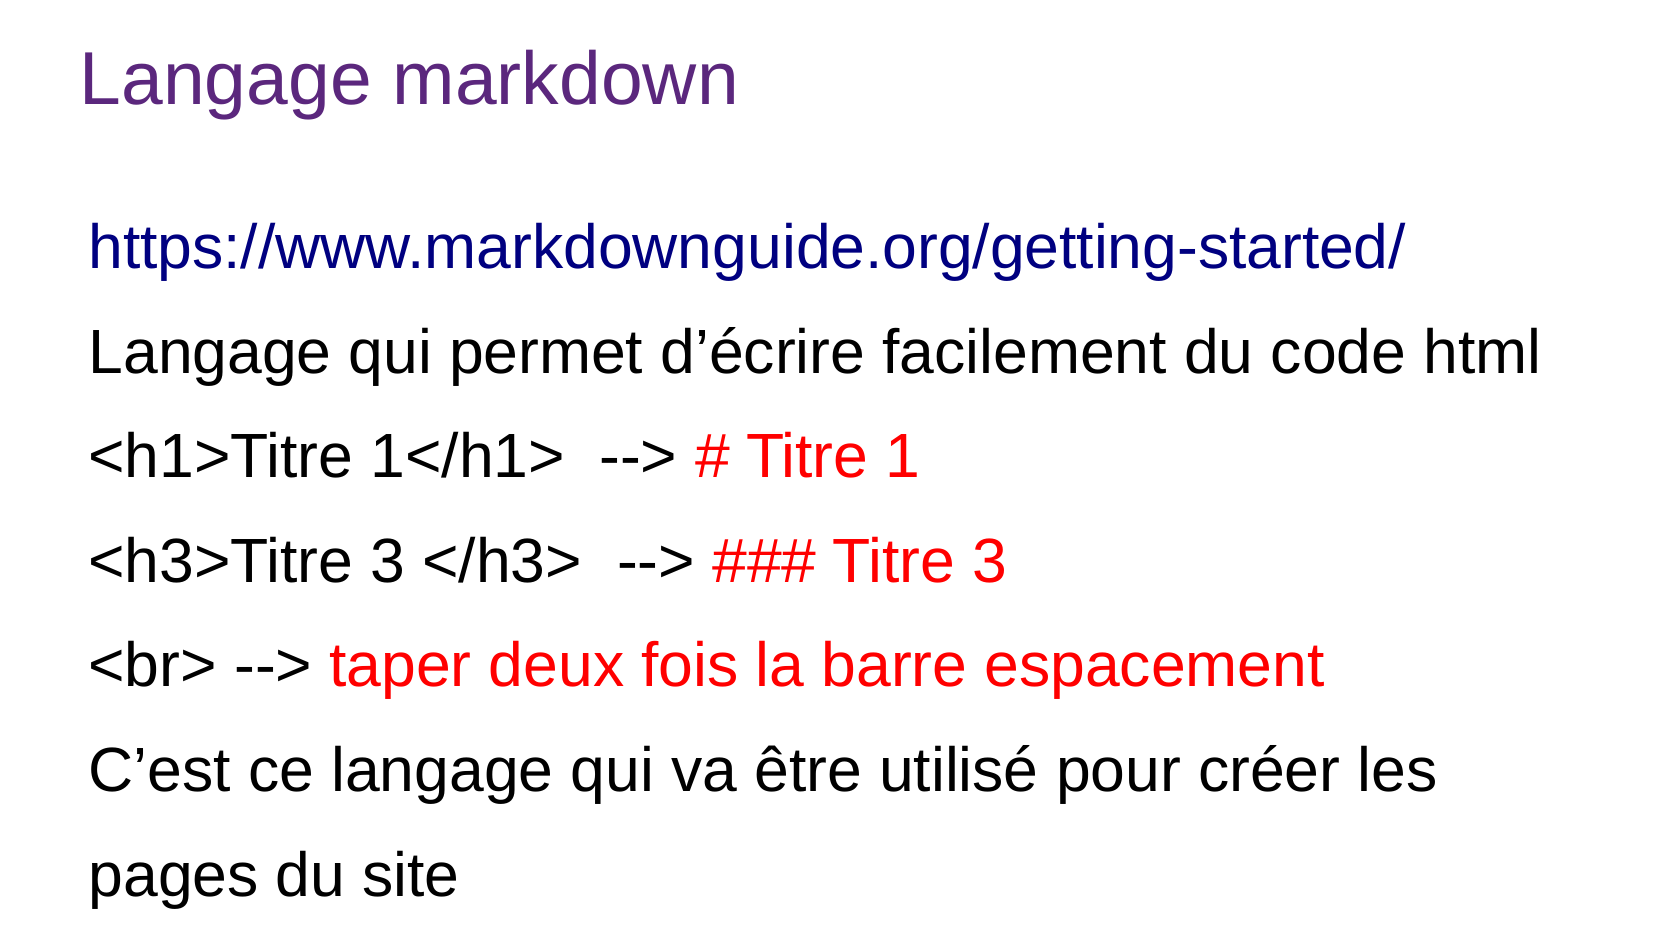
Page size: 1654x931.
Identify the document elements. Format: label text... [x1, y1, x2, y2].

title Langage markdown [79, 36, 1557, 148]
text_box https://www.markdownguide.org/getting-started/ Langage qui permet d’écrire facilement du code html <h1>Titre 1</h1> --> # Titre 1 <h3>Titre 3 </h3> --> ### Titre 3 <br> --> taper deux fois la barre espacement C’est ce langage qui va être utilisé pour créer les pages du site [88, 177, 1577, 910]
